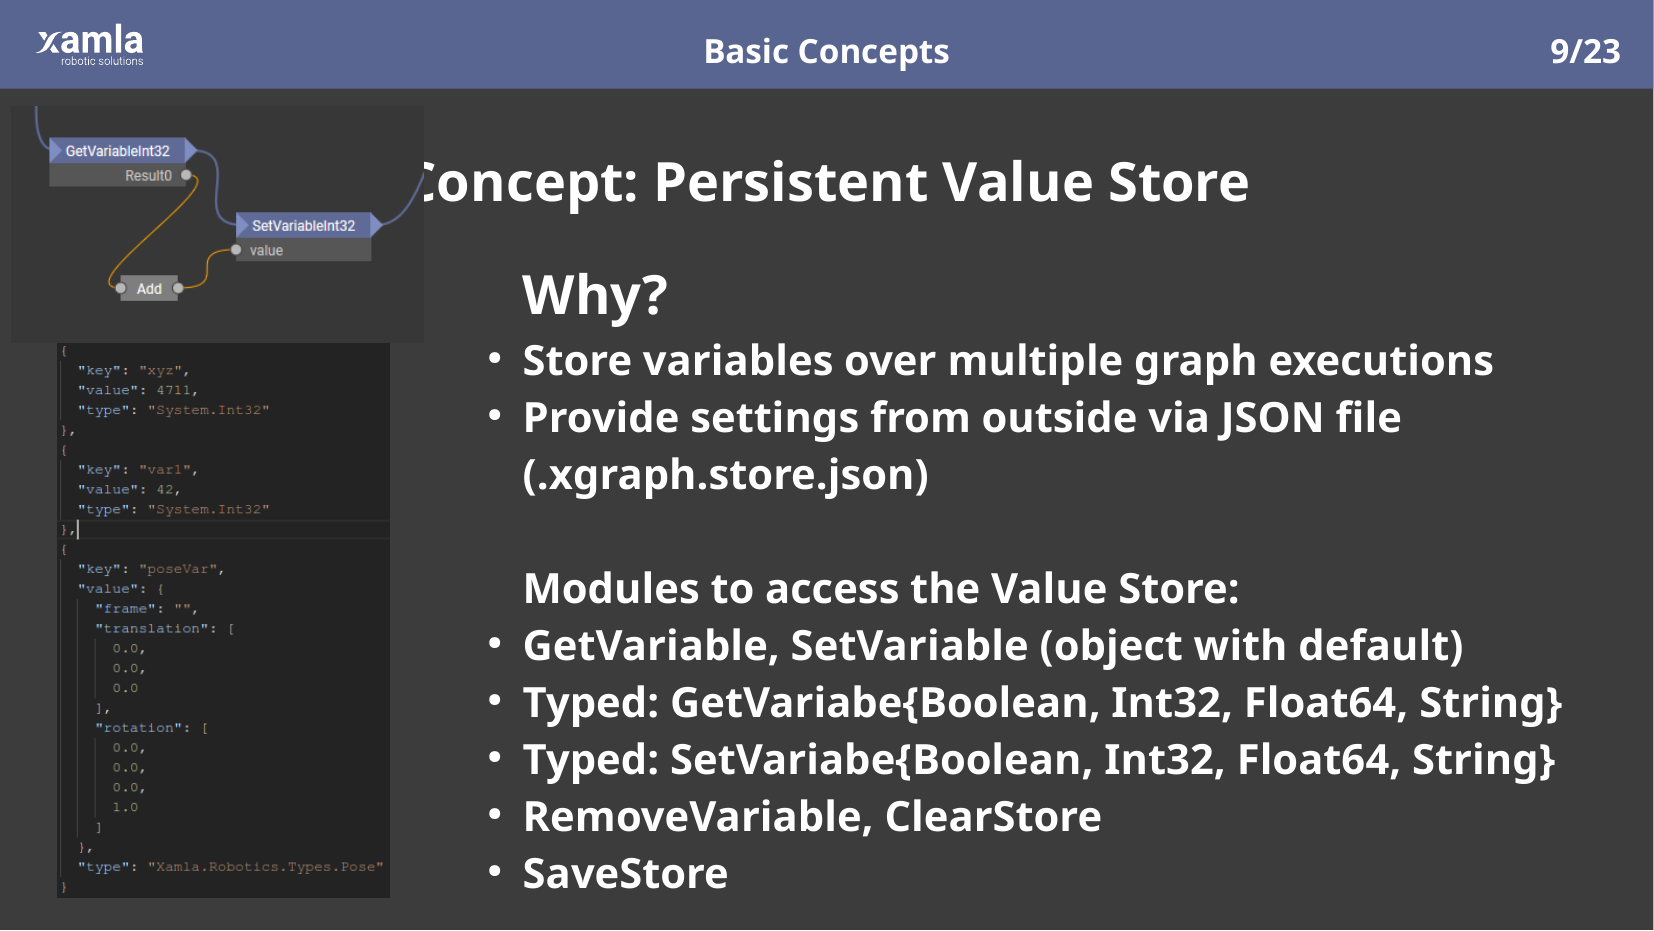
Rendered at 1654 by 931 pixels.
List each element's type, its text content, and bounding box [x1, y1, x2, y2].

text_box 9/23 [1511, 20, 1636, 83]
picture [11, 106, 424, 898]
text_box [0, 0, 1654, 89]
text_box Basic Concepts [296, 20, 1357, 83]
picture [35, 23, 143, 65]
text_box Why? Store variables over multiple graph executions Provide settings from outside via JSON file (.xgraph.store.json) Modules to access the Value Store: GetVariable, SetVariable (object with default) Typed: GetVariabe{Boolean, Int32, Float64, String} Typed: SetVariabe{Boolean, Int32, Float64, String} RemoveVariable, ClearStore SaveStore [472, 249, 1630, 931]
text_box Concept: Persistent Value Store [424, 135, 1465, 228]
